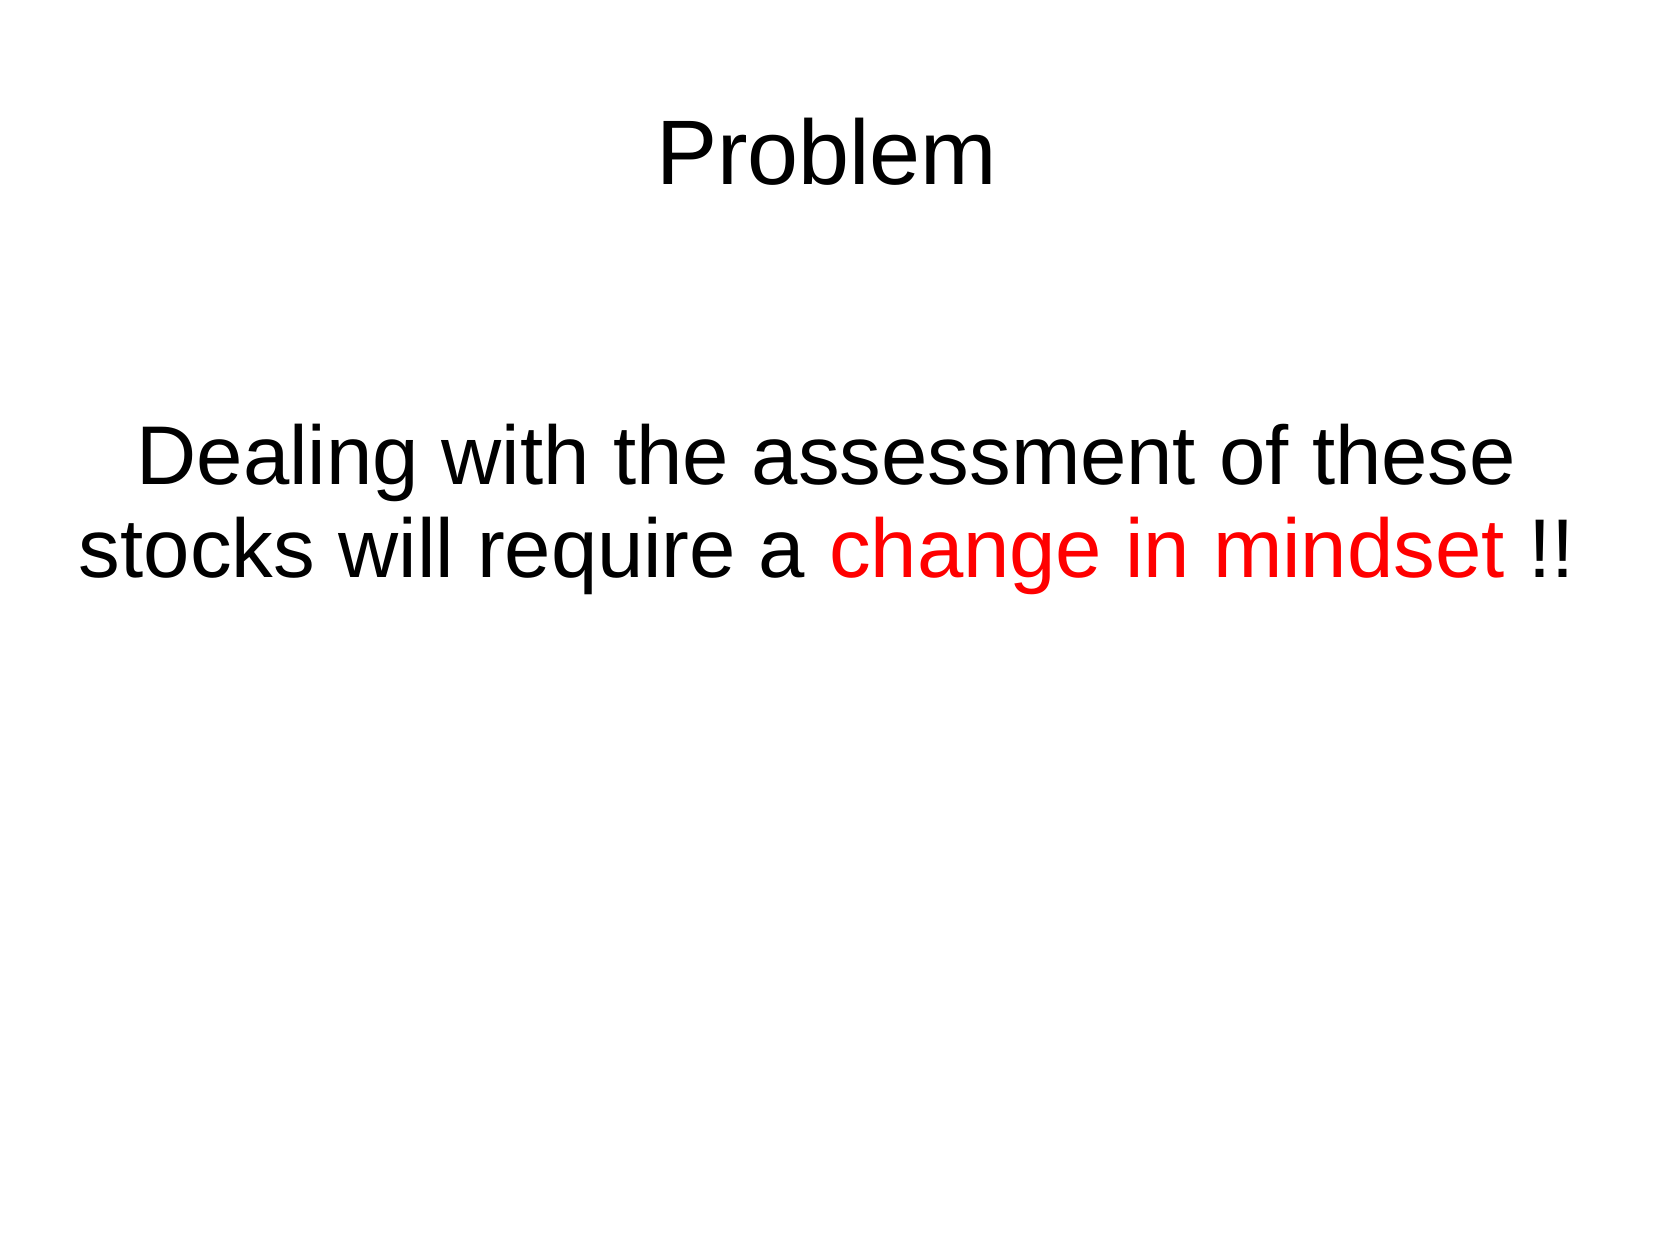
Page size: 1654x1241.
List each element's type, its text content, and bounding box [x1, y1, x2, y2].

list Dealing with the assessment of these stocks will require a change in mindset !! [76, 408, 1577, 832]
title Problem [82, 49, 1571, 257]
